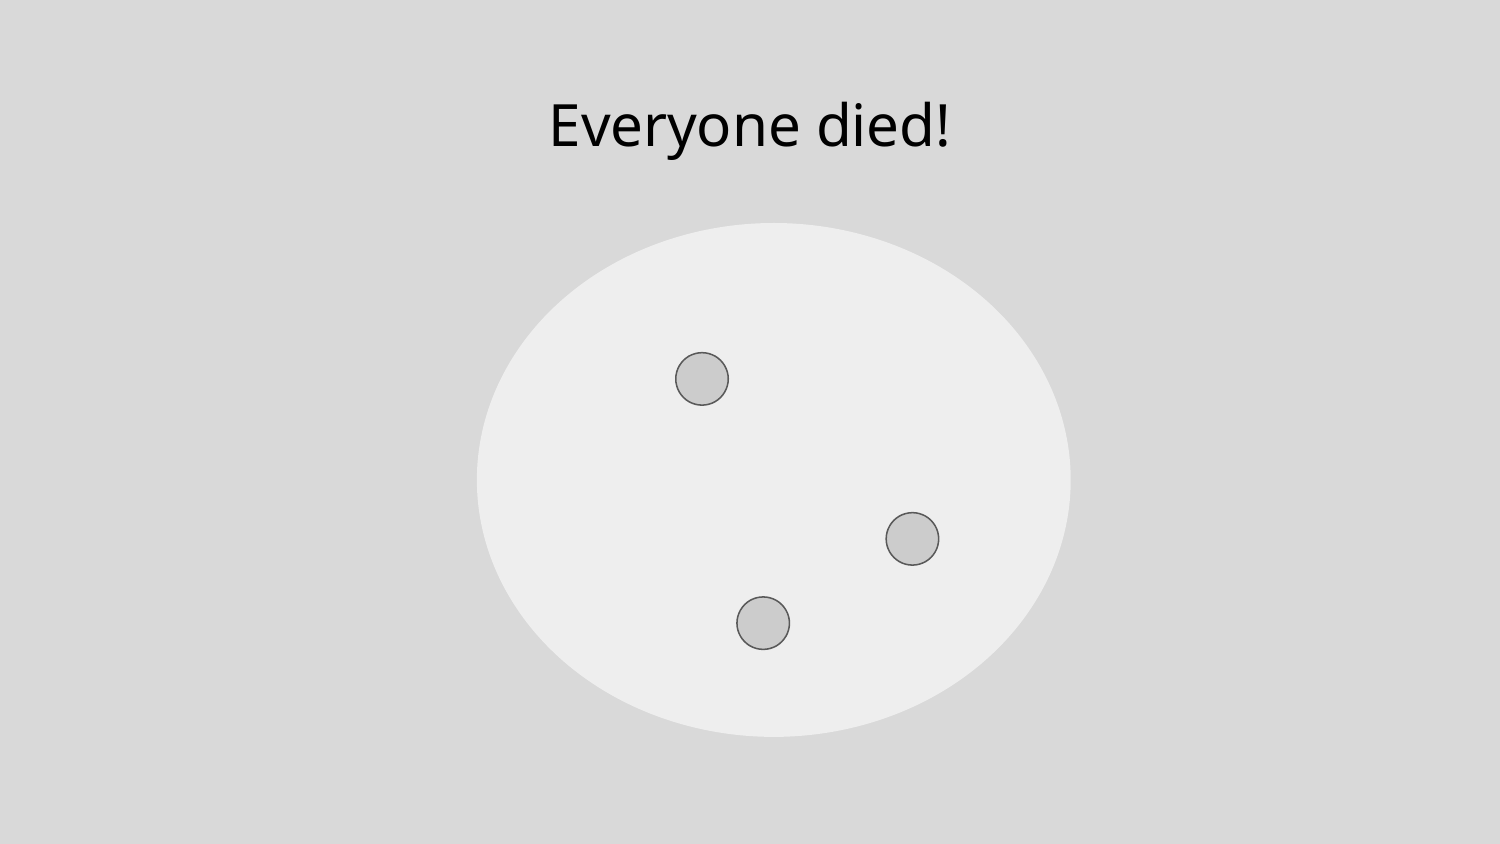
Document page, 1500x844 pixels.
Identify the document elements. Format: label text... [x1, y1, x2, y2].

title Everyone died! [51, 72, 1449, 167]
text_box [476, 222, 1071, 737]
